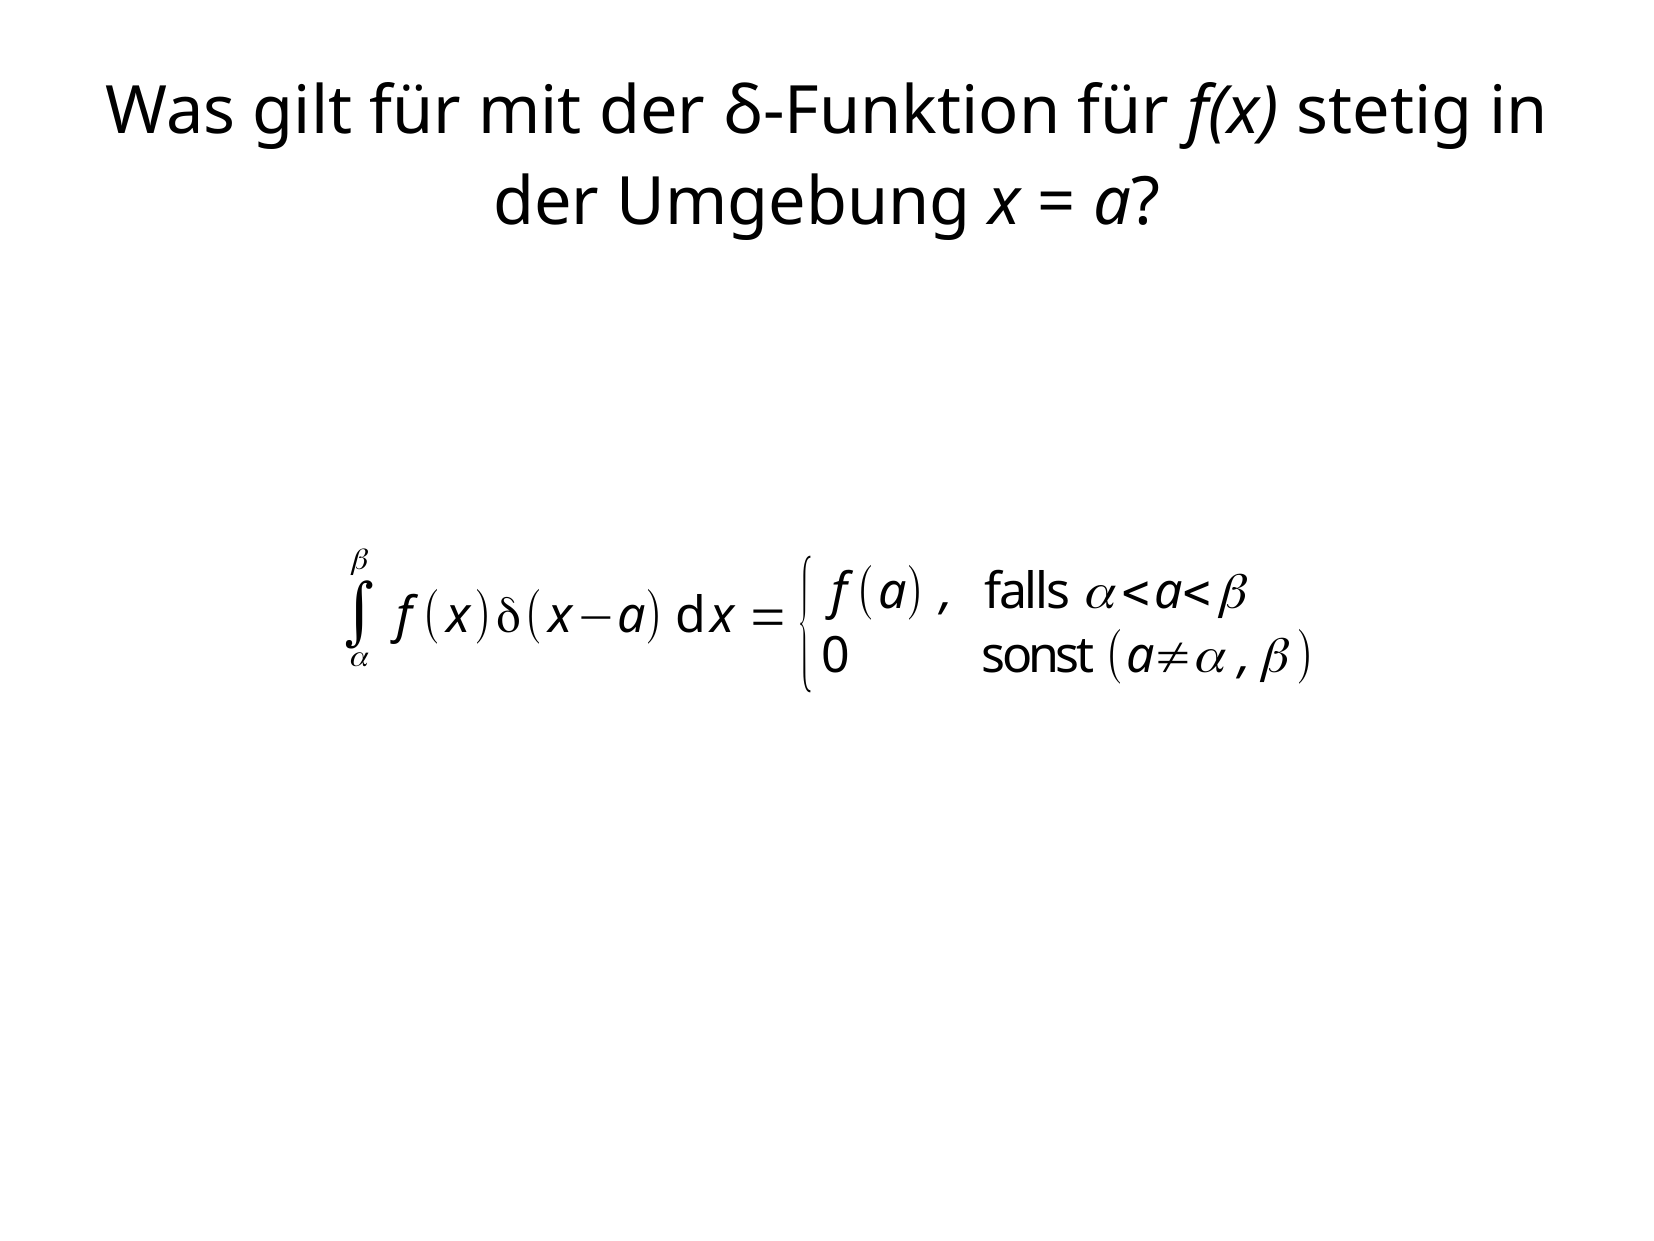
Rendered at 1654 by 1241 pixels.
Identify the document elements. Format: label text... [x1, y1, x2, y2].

title Was gilt für mit der δ-Funktion für f(x) stetig in der Umgebung x = a? [82, 49, 1571, 257]
chart [332, 547, 1321, 693]
